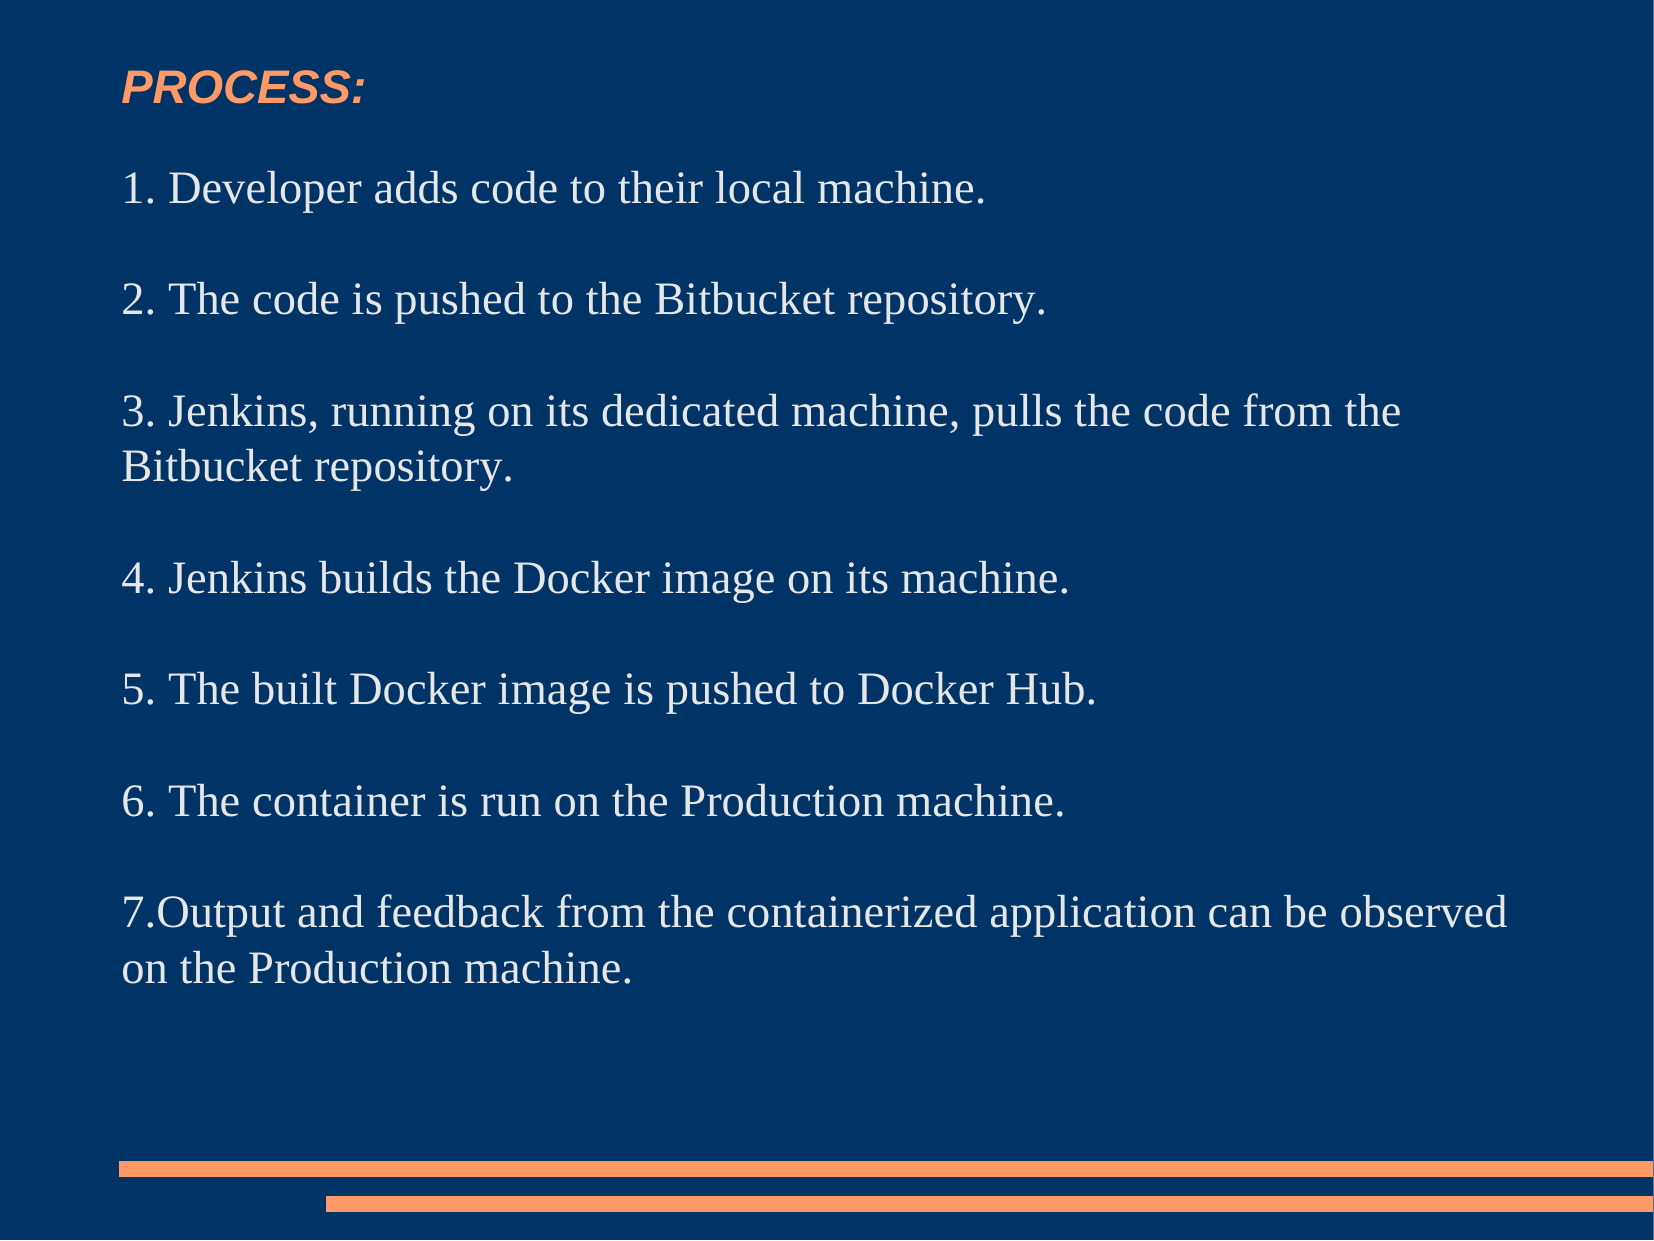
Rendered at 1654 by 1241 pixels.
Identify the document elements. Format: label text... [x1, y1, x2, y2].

list 1. Developer adds code to their local machine. 2. The code is pushed to the Bitbucket repository. 3. Jenkins, running on its dedicated machine, pulls the code from the Bitbucket repository. 4. Jenkins builds the Docker image on its machine. 5. The built Docker image is pushed to Docker Hub. 6. The container is run on the Production machine. 7.Output and feedback from the containerized application can be observed on the Production machine. [121, 156, 1561, 1001]
title PROCESS: [121, 0, 1534, 156]
